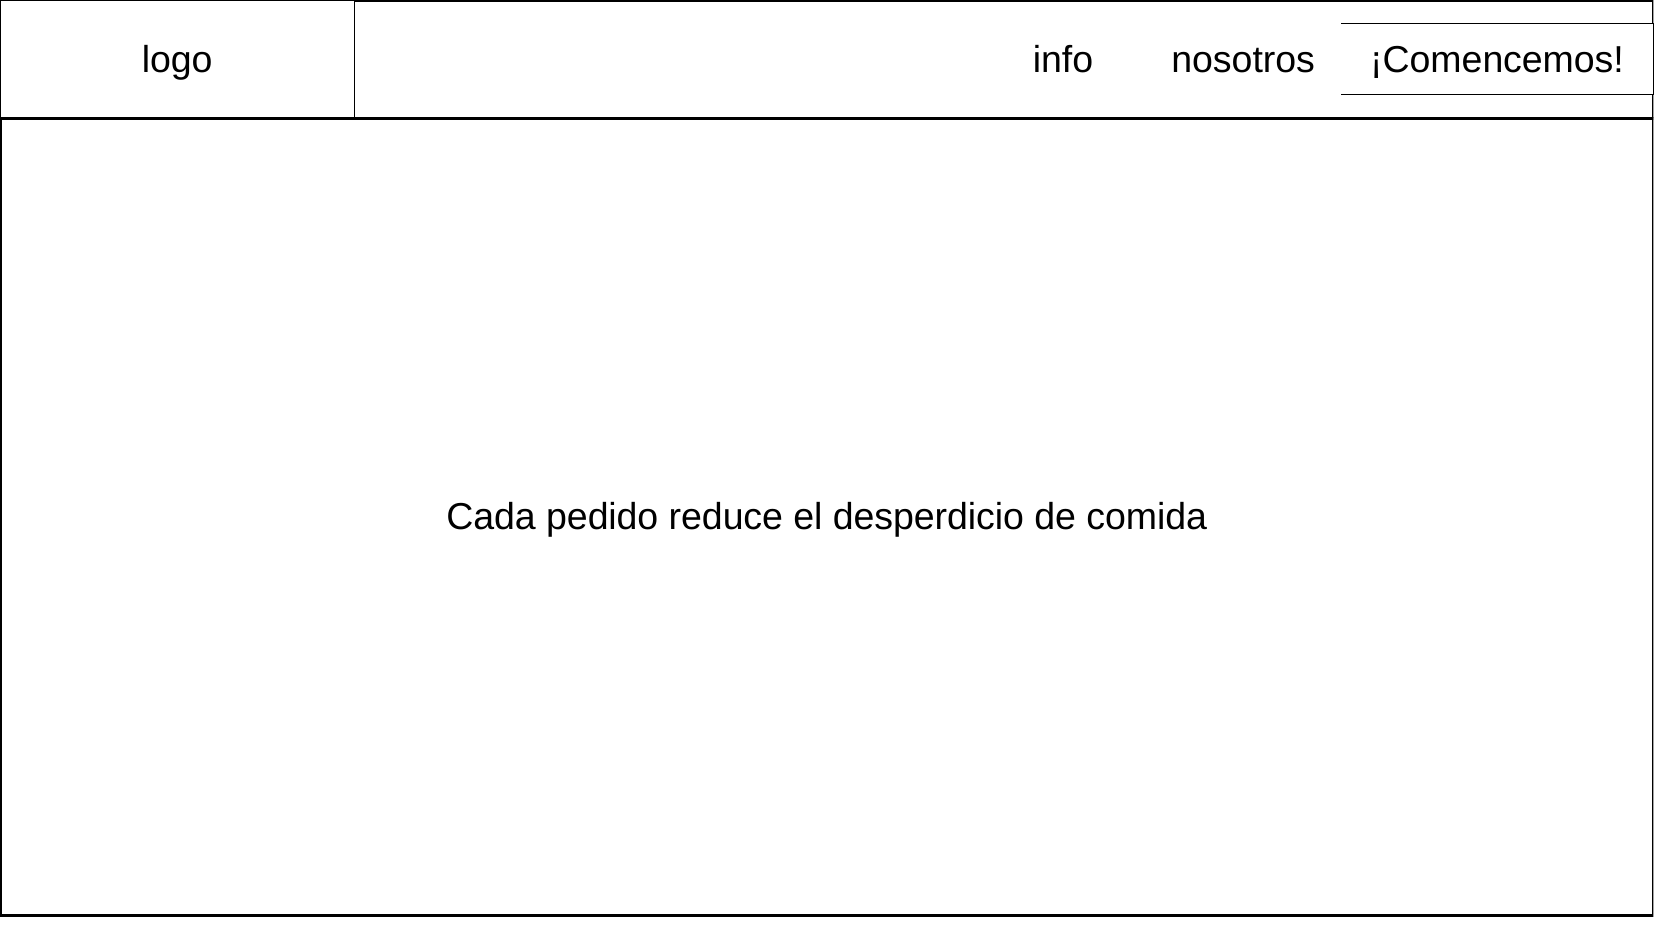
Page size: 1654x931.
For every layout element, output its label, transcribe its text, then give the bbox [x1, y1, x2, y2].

text_box ¡Comencemos! [1341, 23, 1654, 95]
text_box nosotros [1145, 23, 1341, 95]
text_box logo [0, 0, 355, 118]
text_box [355, 0, 1654, 118]
text_box Cada pedido reduce el desperdicio de comida [0, 118, 1654, 916]
text_box info [1009, 23, 1117, 95]
